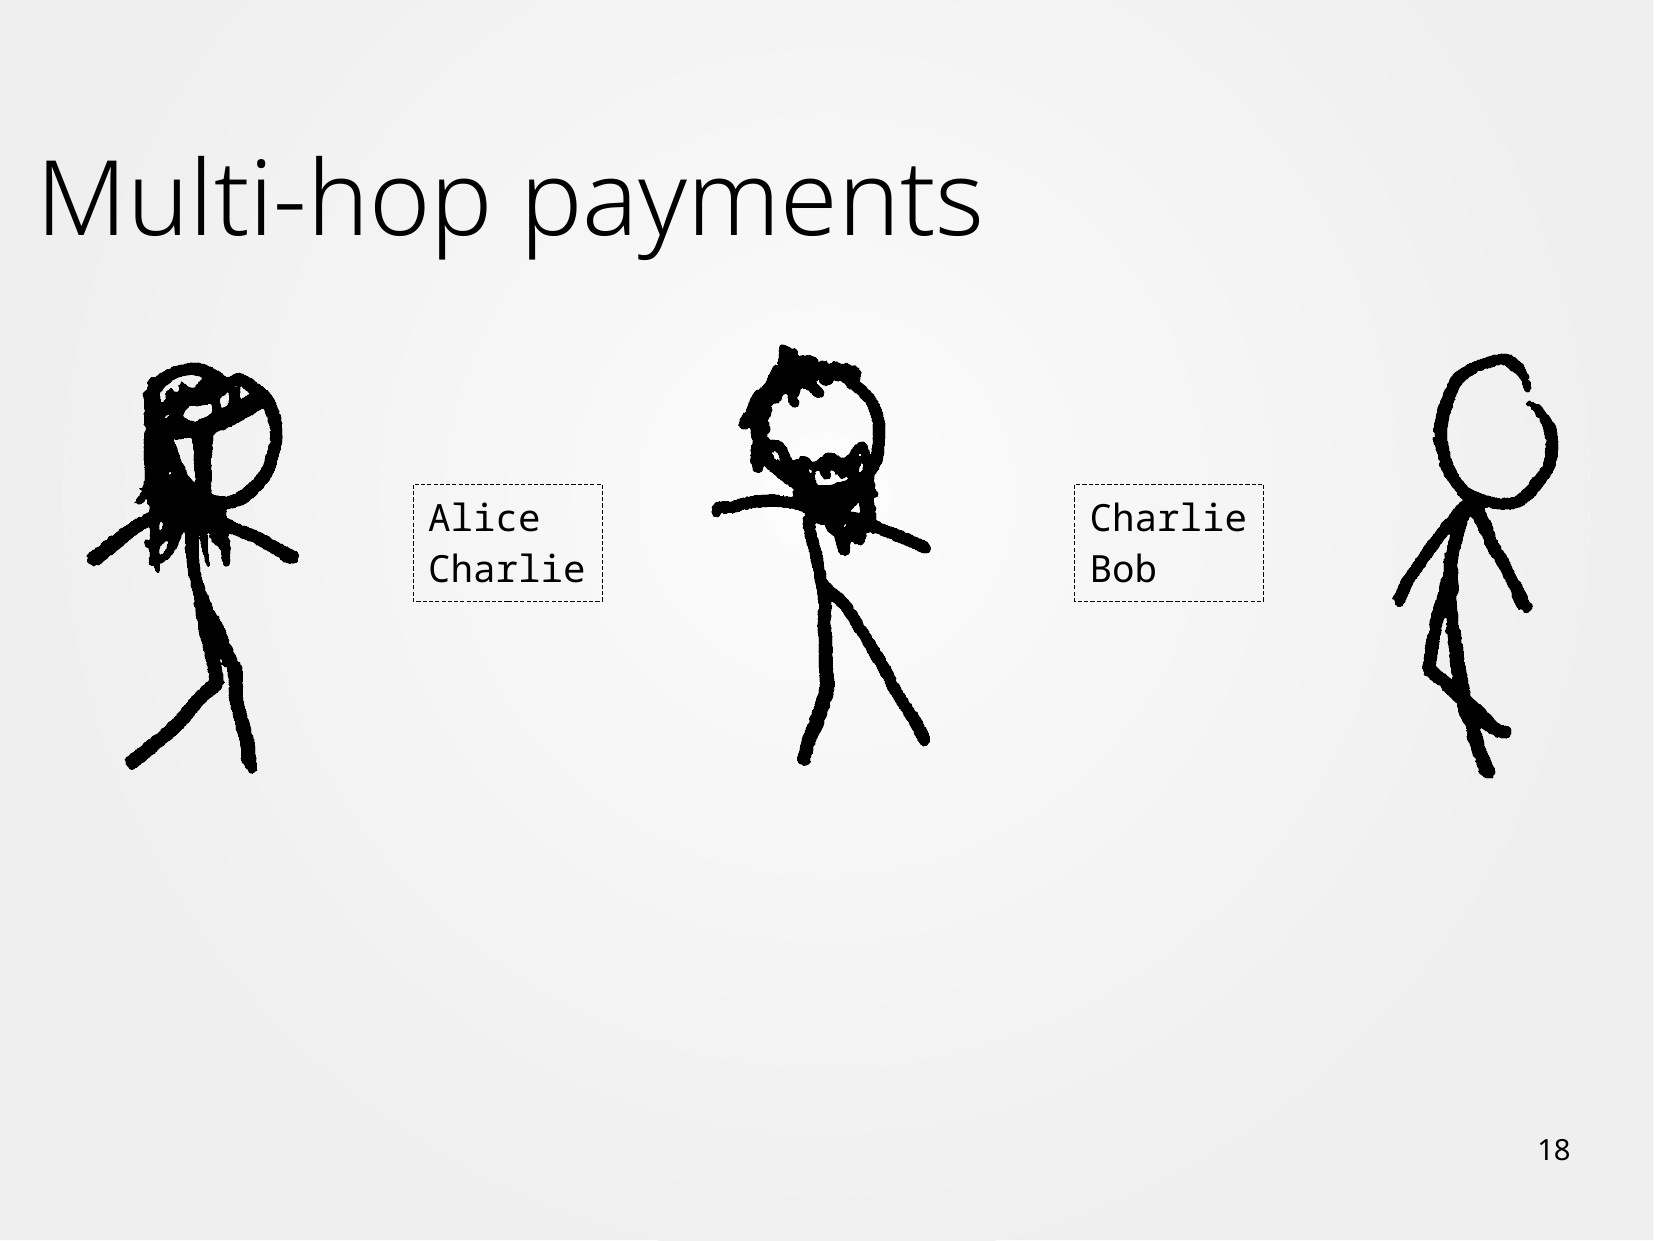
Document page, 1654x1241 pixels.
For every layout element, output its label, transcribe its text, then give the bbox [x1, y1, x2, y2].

text_box Alice Charlie [413, 484, 603, 591]
title Multi-hop payments [36, 59, 1123, 331]
picture [84, 360, 302, 774]
picture [708, 341, 934, 768]
text_box Charlie Bob [1074, 484, 1264, 591]
picture [1387, 348, 1563, 783]
